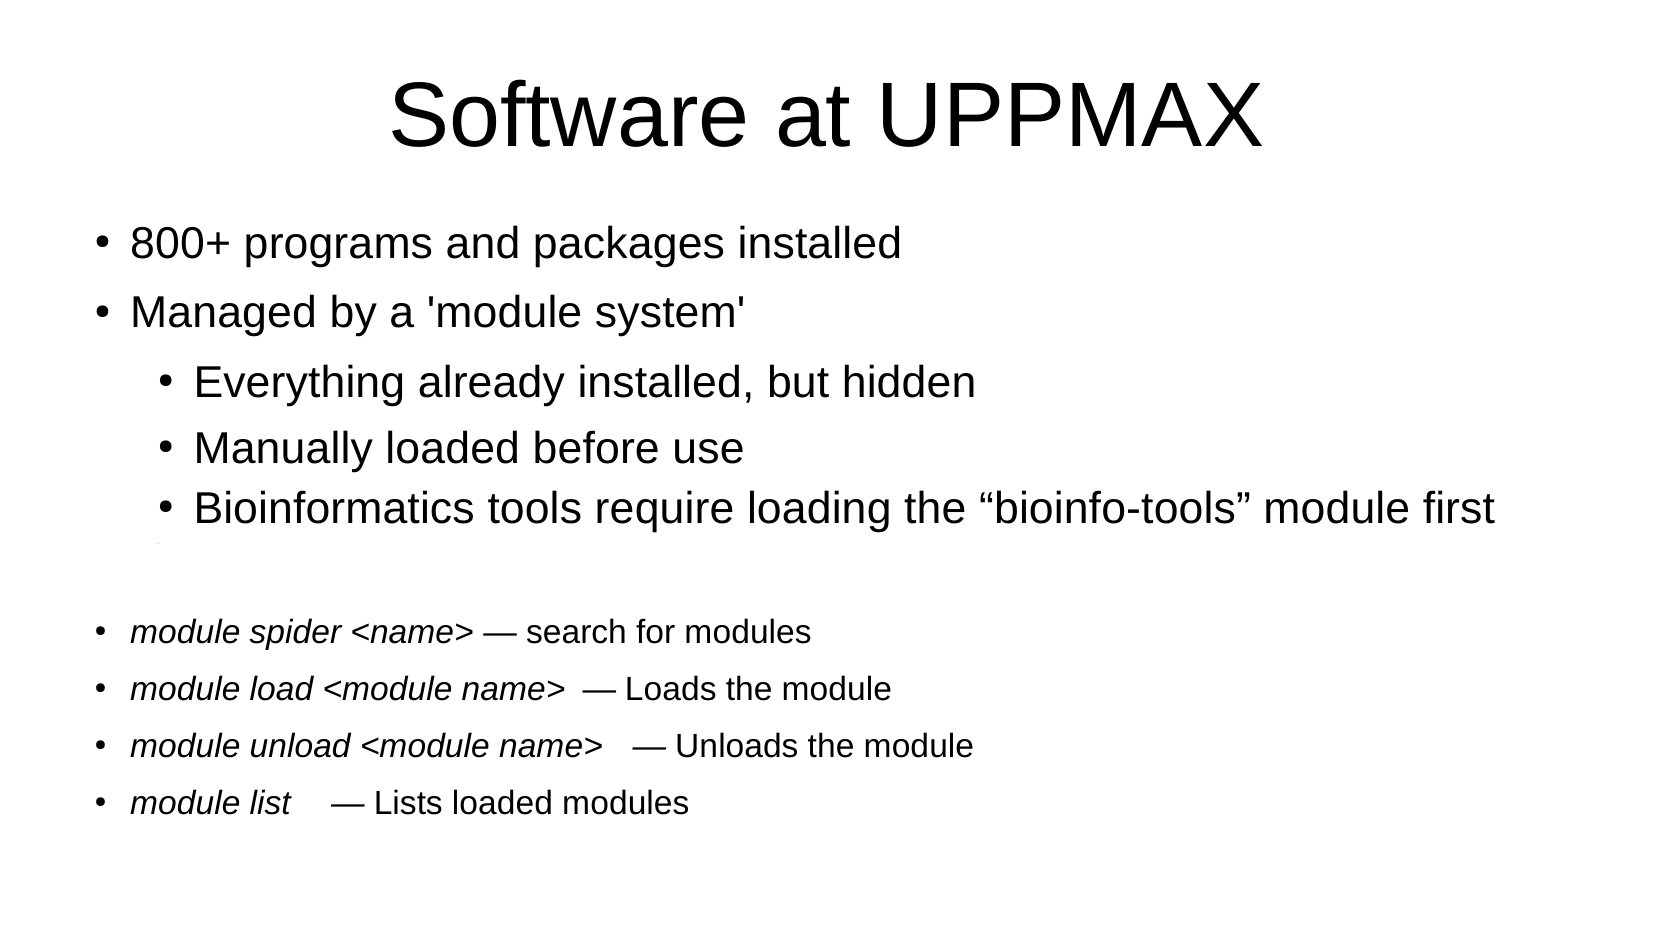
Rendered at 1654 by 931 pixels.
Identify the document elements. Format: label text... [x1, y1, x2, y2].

list 800+ programs and packages installed Managed by a 'module system' Everything already installed, but hidden Manually loaded before use Bioinformatics tools require loading the “bioinfo-tools” module first module spider <name> — search for modules module load <module name> — Loads the module module unload <module name> — Unloads the module module list — Lists loaded modules [82, 217, 1571, 826]
title Software at UPPMAX [82, 37, 1571, 193]
